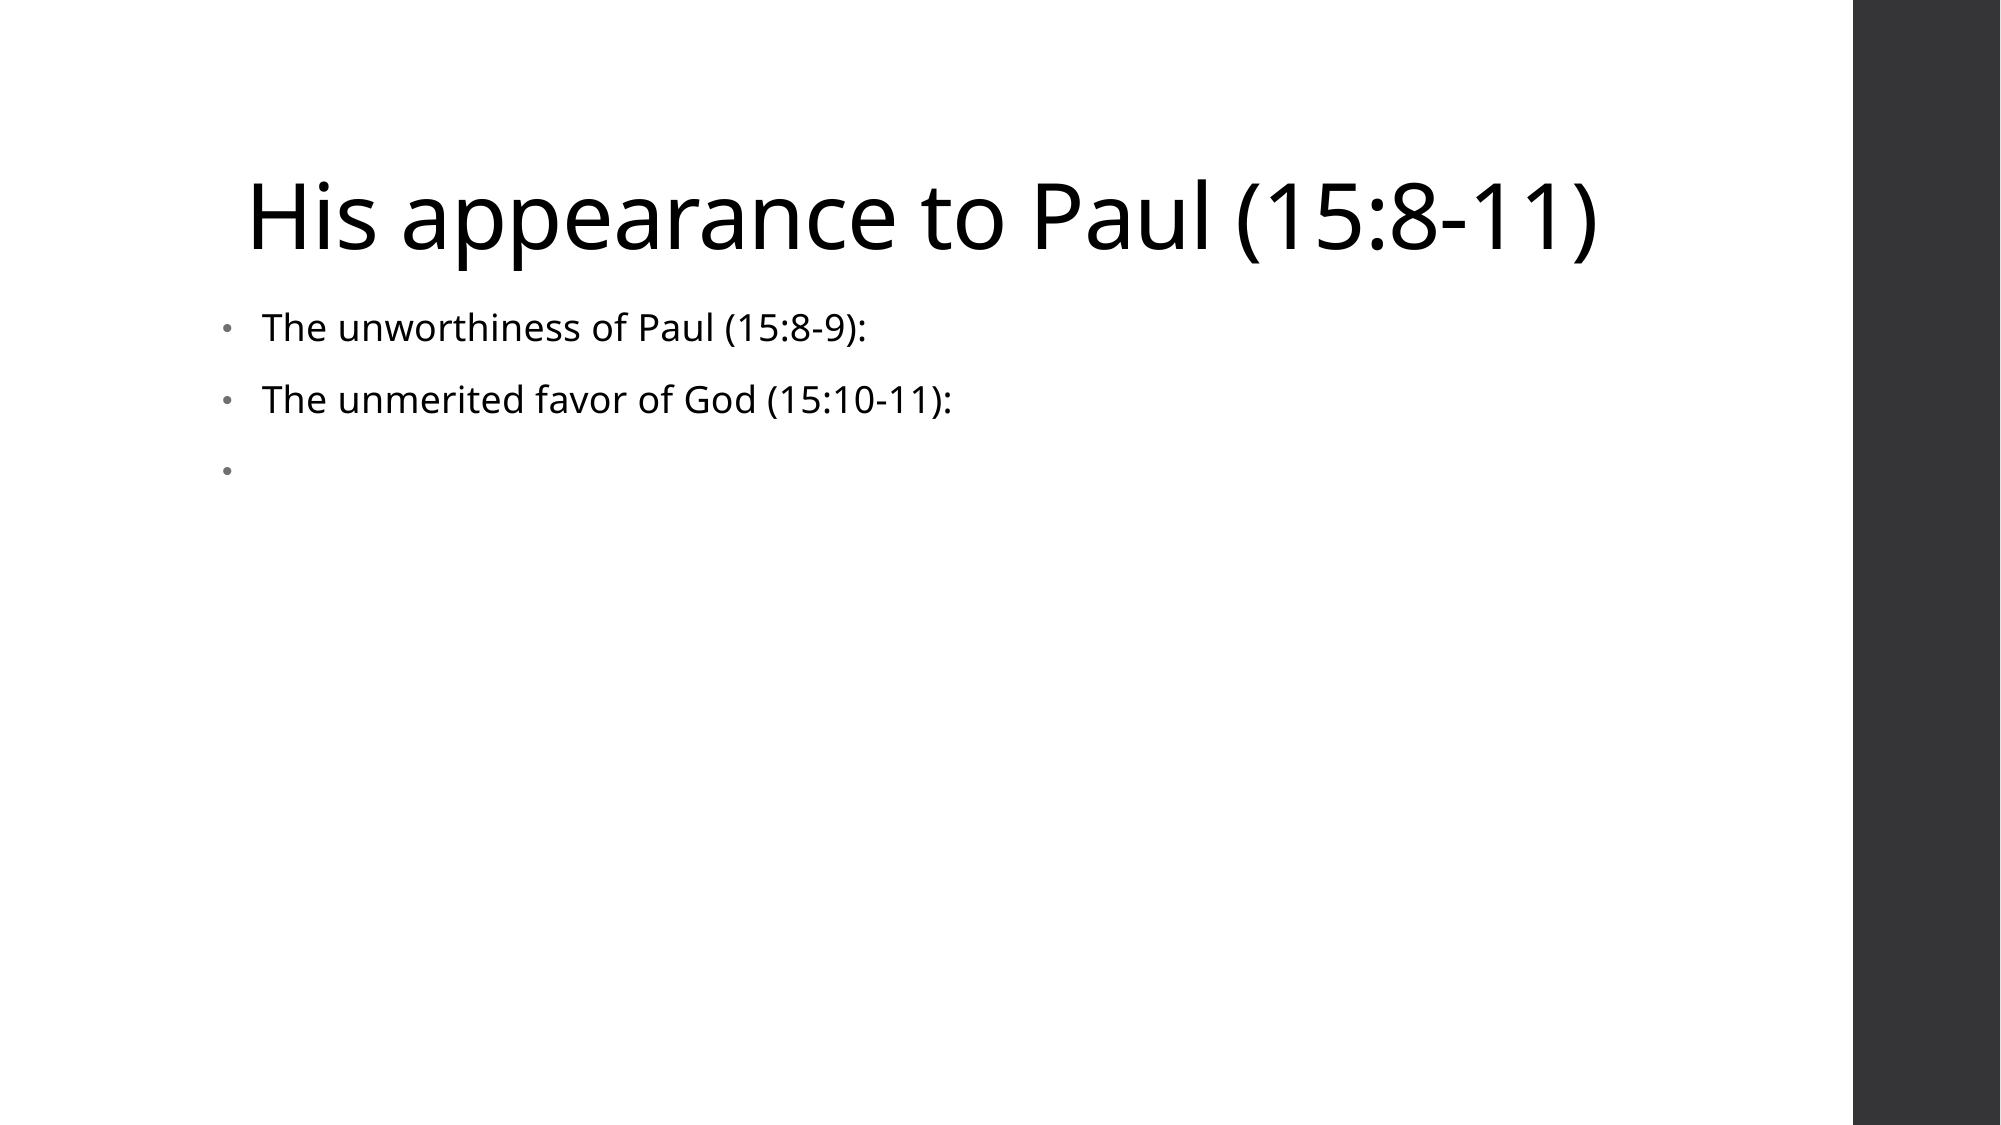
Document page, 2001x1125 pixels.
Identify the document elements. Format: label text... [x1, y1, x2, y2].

list The unworthiness of Paul (15:8-9): The unmerited favor of God (15:10-11): [206, 299, 1617, 1014]
title His appearance to Paul (15:8-11) [206, 60, 1797, 278]
